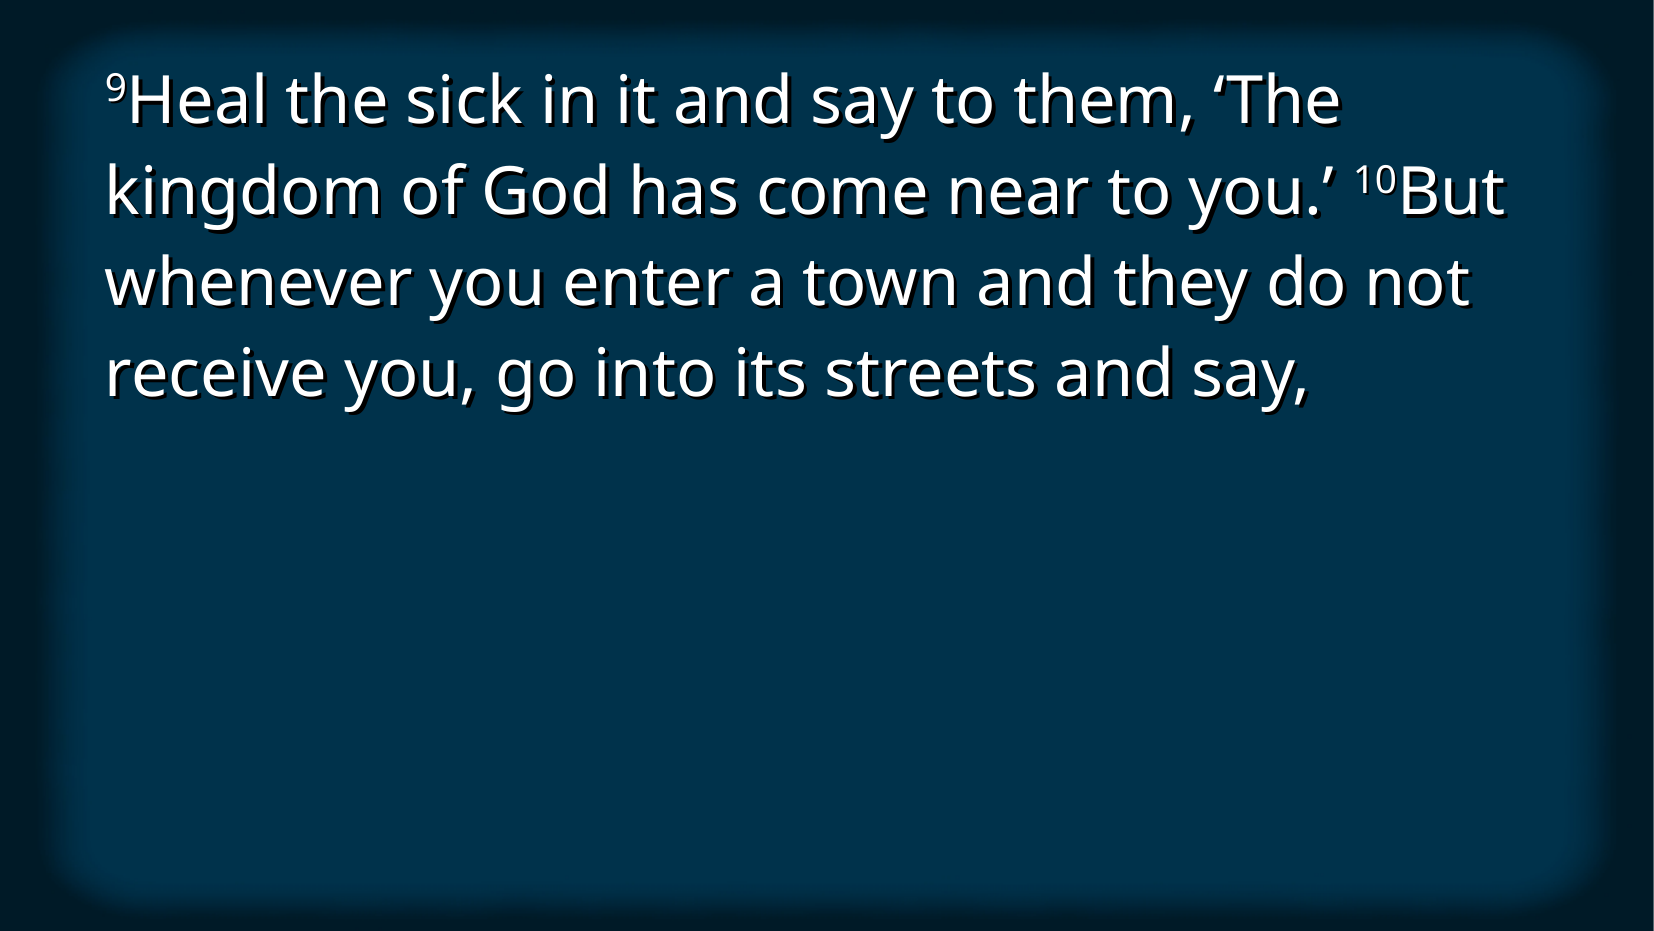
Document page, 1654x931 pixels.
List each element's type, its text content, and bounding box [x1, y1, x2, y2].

picture [0, 0, 1654, 931]
text_box 9Heal the sick in it and say to them, ‘The kingdom of God has come near to you.’ 10But whenever you enter a town and they do not receive you, go into its streets and say, [90, 45, 1576, 436]
